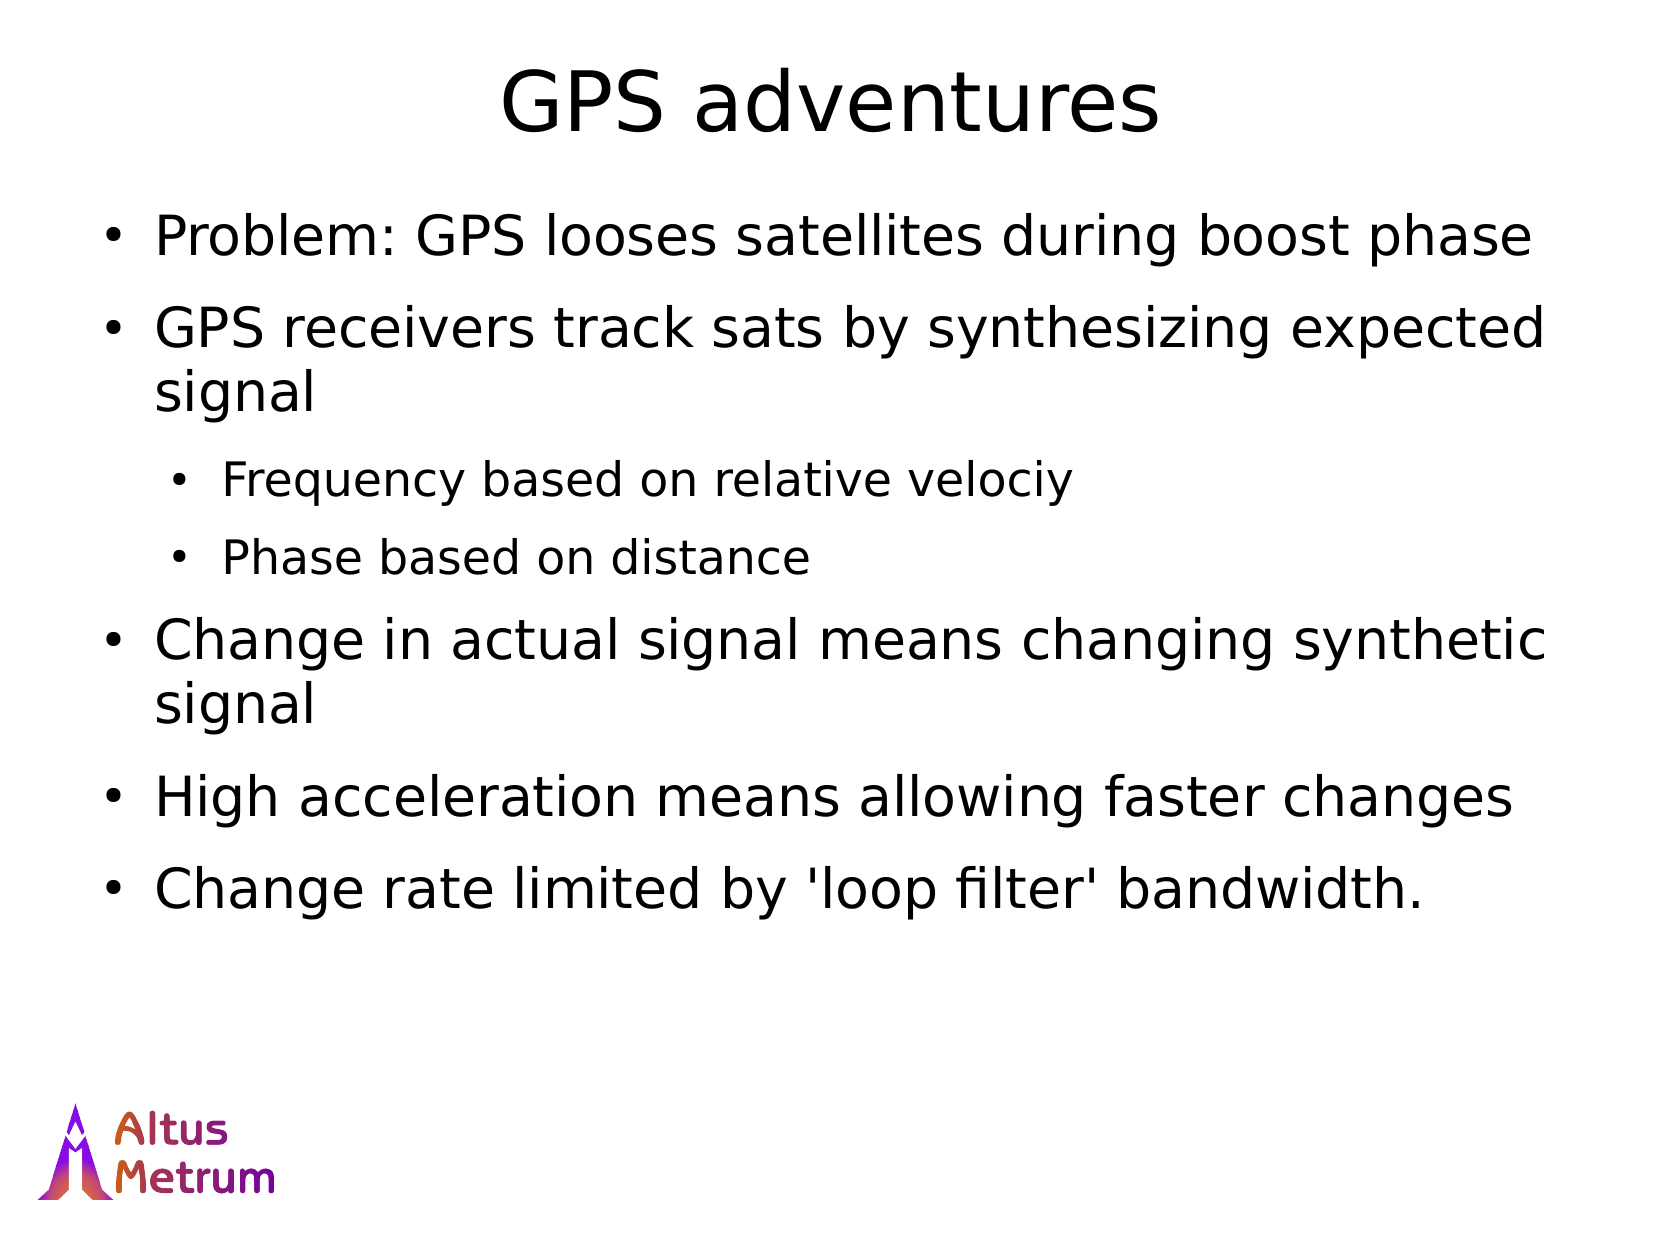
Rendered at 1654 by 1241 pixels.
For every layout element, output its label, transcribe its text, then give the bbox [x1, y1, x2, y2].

list Problem: GPS looses satellites during boost phase GPS receivers track sats by synthesizing expected signal Frequency based on relative velociy Phase based on distance Change in actual signal means changing synthetic signal High acceleration means allowing faster changes Change rate limited by 'loop filter' bandwidth. [86, 203, 1576, 1023]
title GPS adventures [86, 25, 1576, 181]
picture [37, 1103, 274, 1200]
